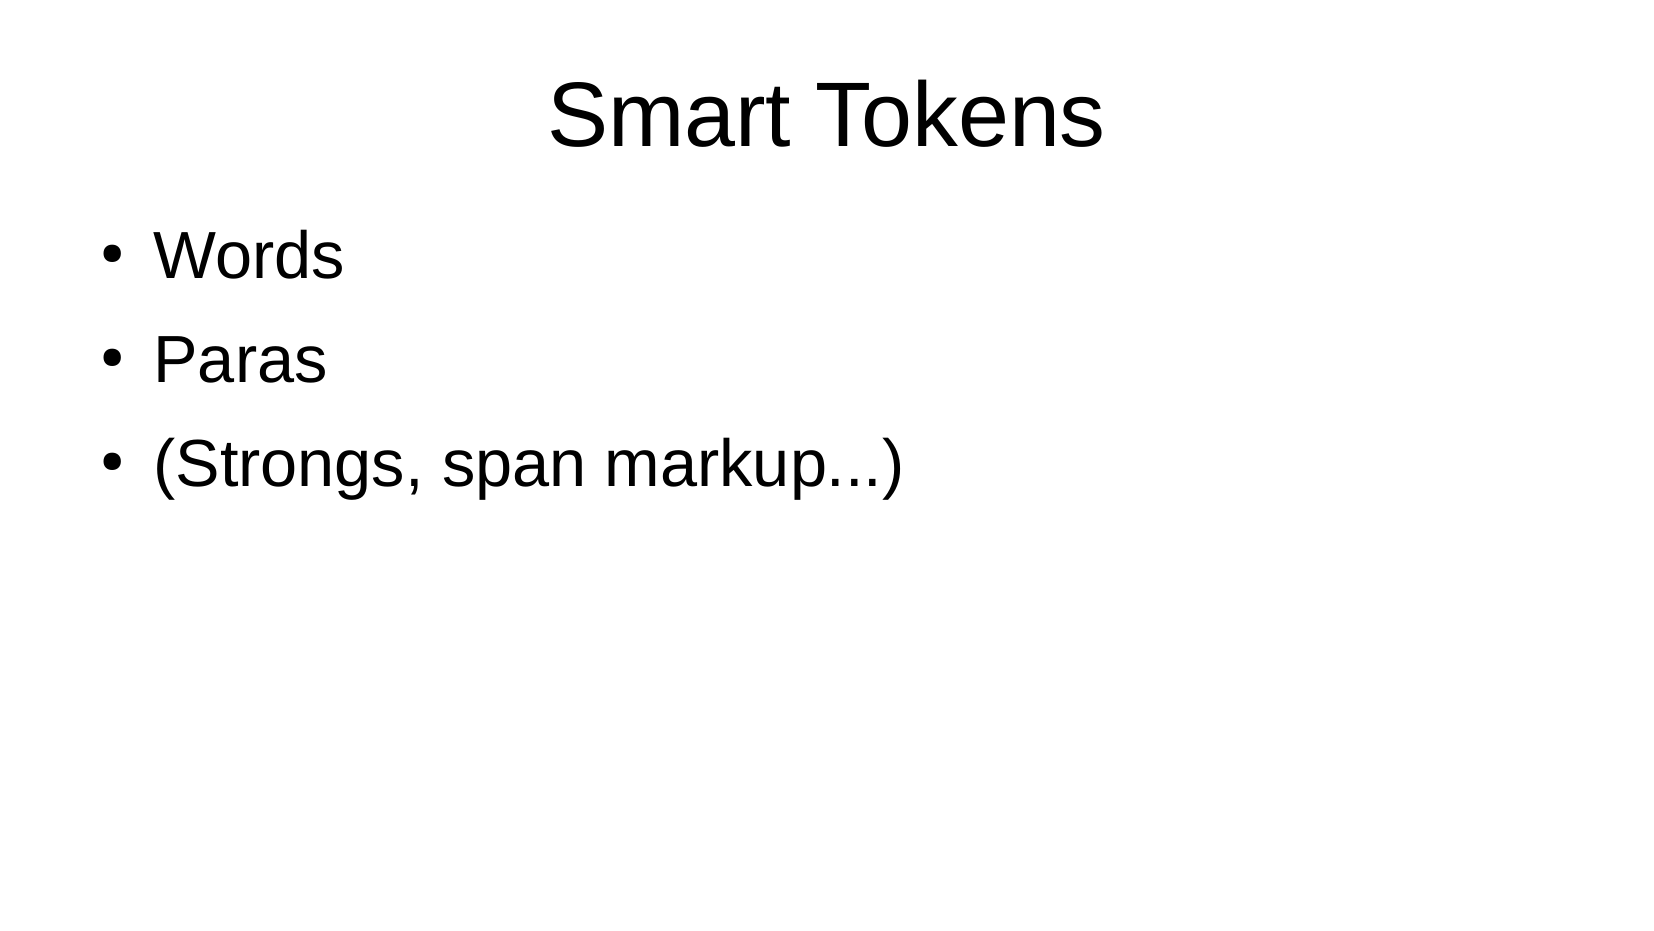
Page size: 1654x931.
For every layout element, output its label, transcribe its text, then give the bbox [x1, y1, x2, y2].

list Words Paras (Strongs, span markup...) [82, 217, 1571, 758]
title Smart Tokens [82, 37, 1571, 193]
